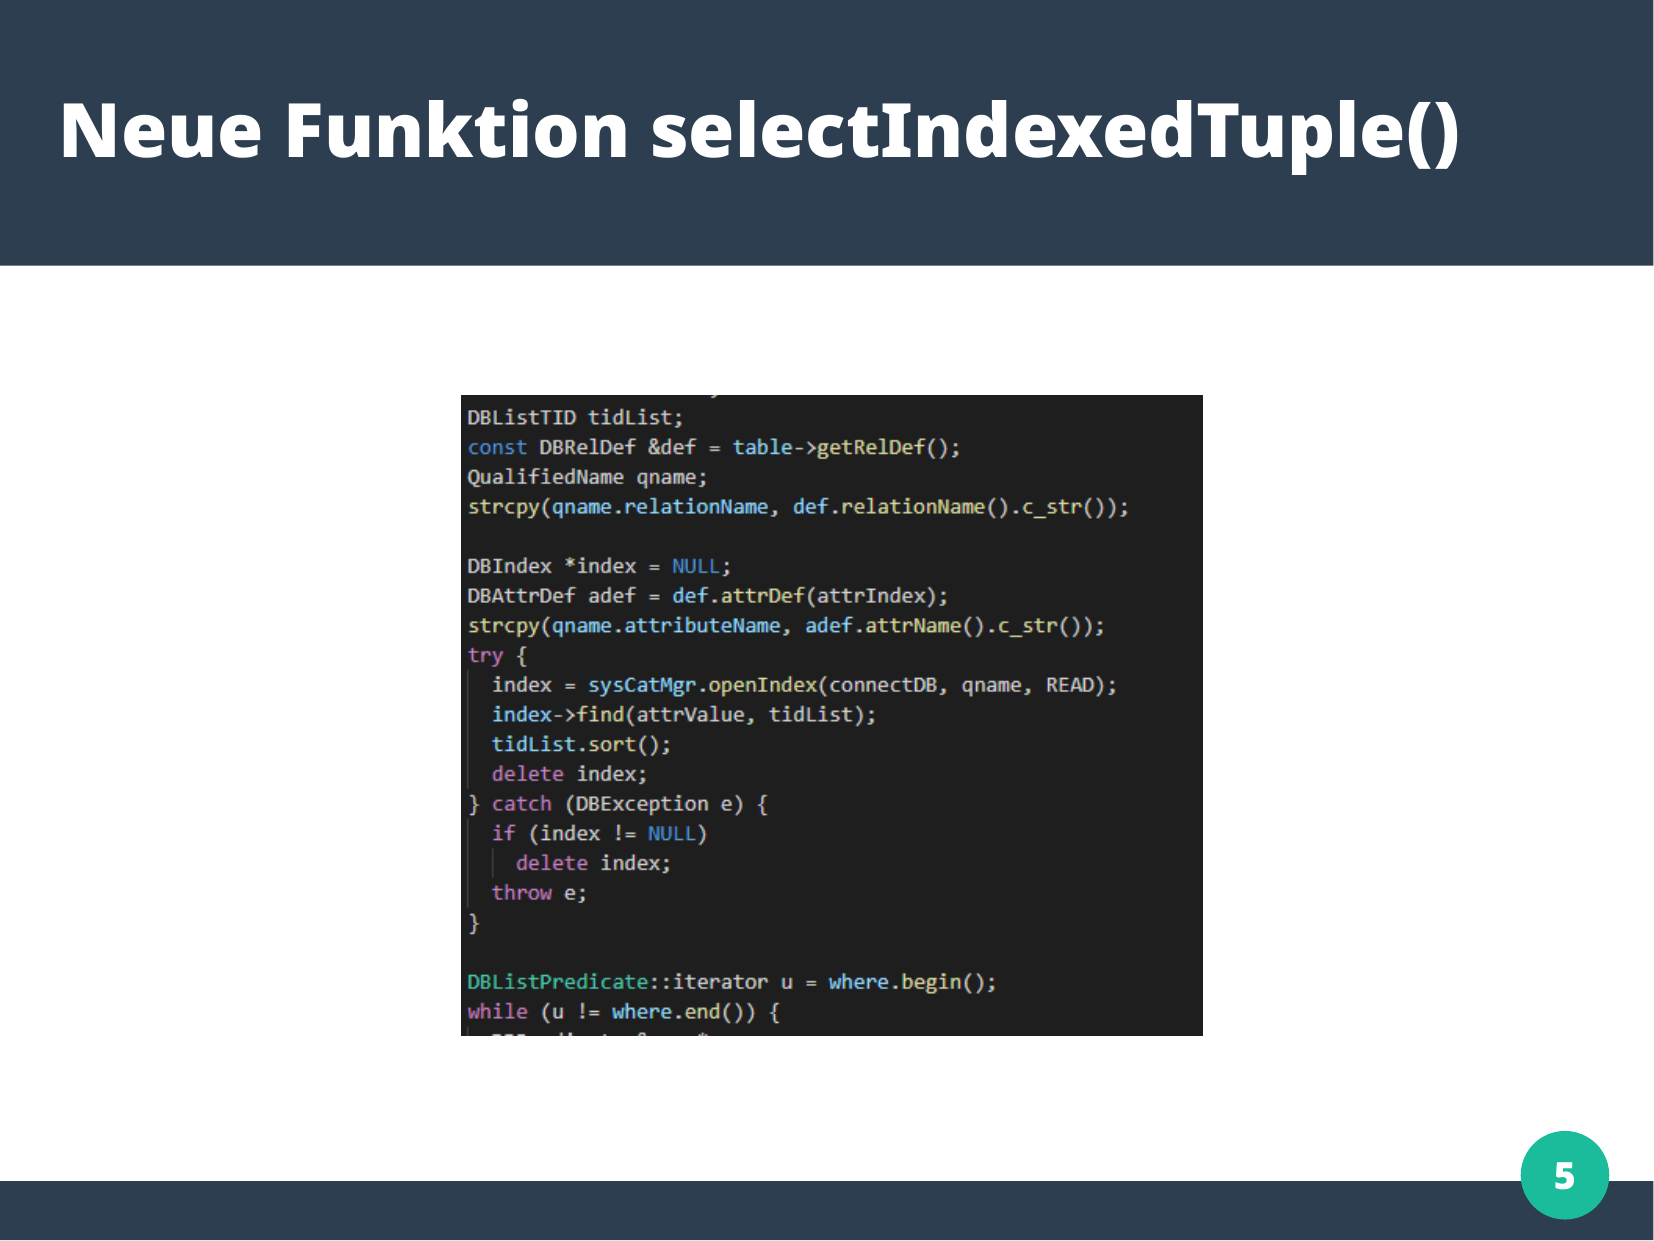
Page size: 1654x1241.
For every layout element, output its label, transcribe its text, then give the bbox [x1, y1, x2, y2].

picture [461, 395, 1203, 1036]
title Neue Funktion selectIndexedTuple() [59, 49, 1595, 207]
